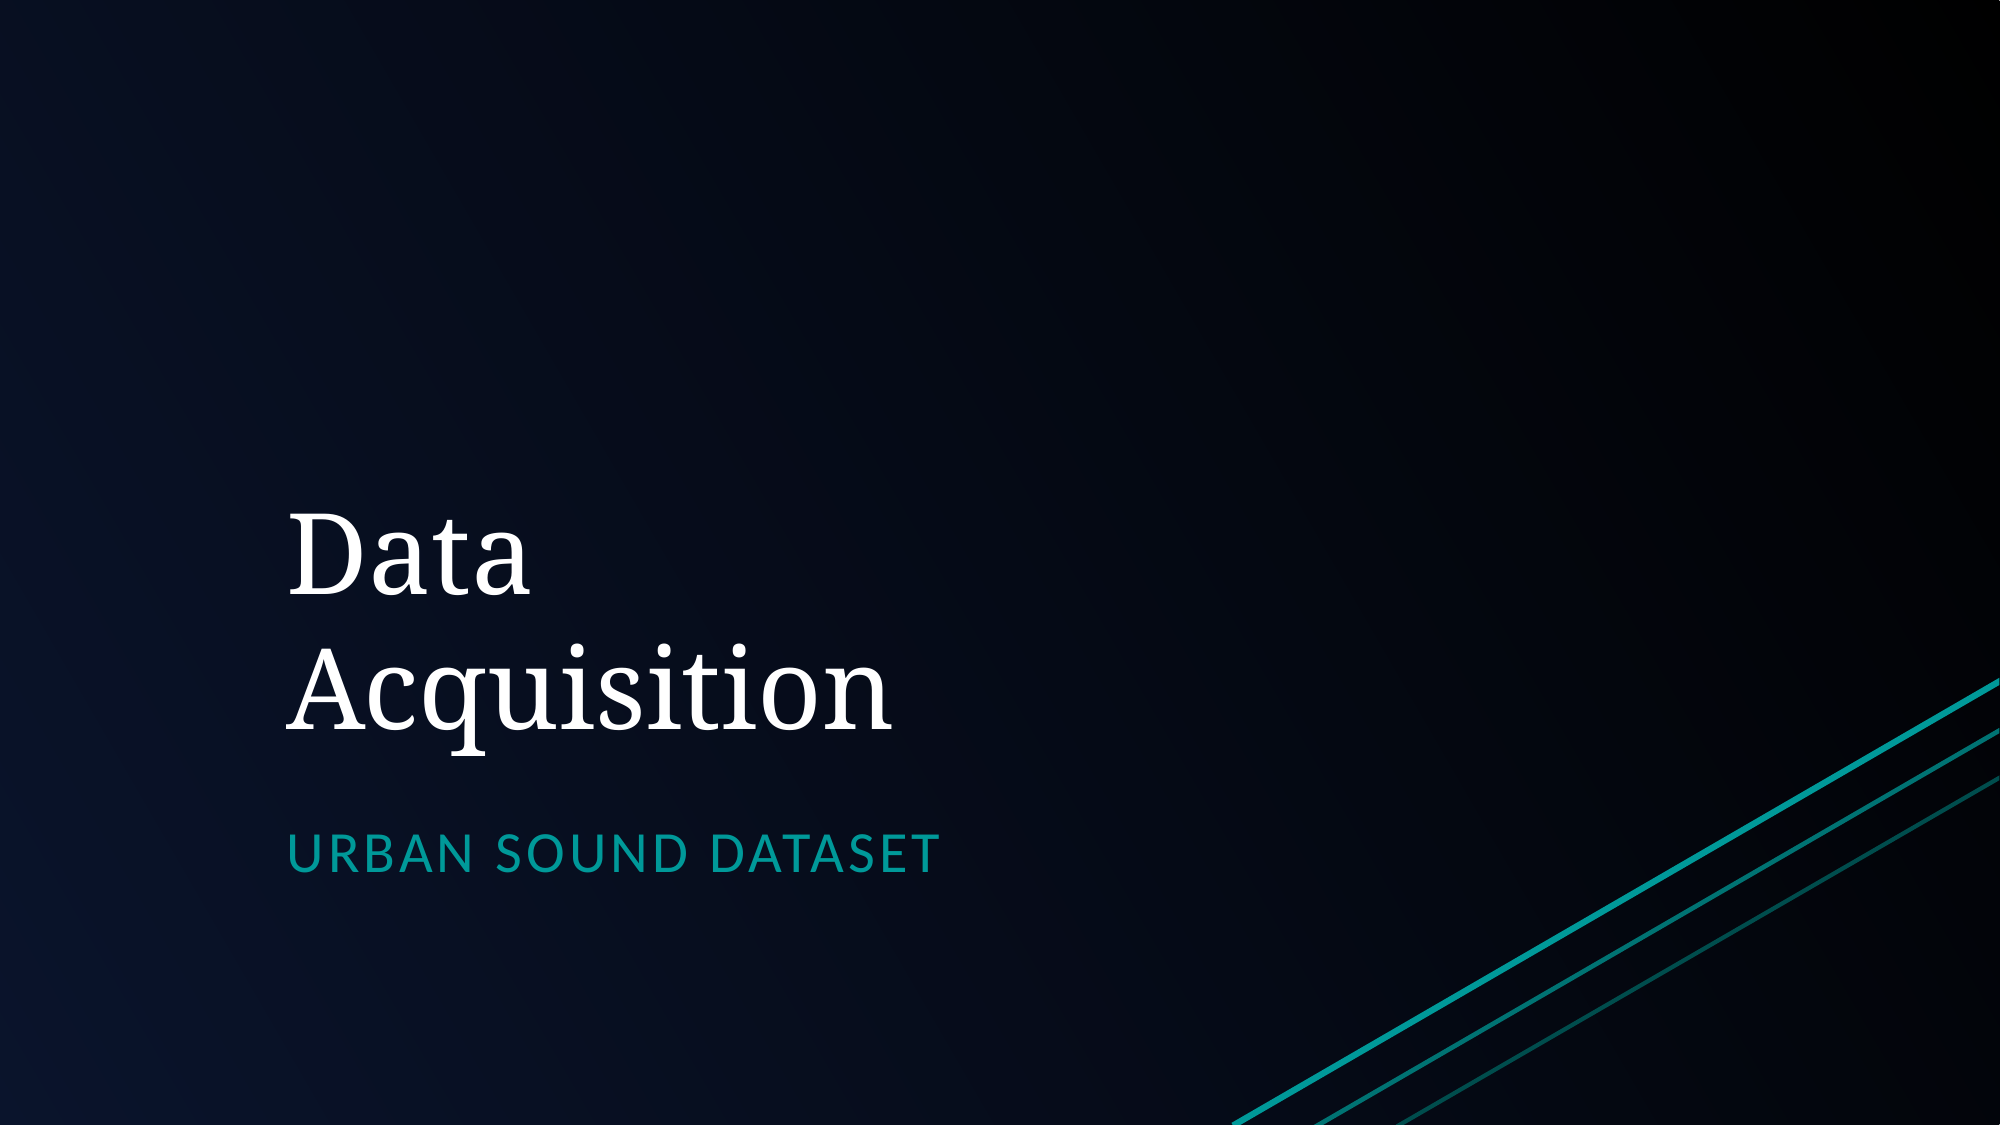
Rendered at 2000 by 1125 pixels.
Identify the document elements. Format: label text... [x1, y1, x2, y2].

list URBAN SOUND DATASET [282, 838, 1443, 941]
title Data Acquisition [266, 448, 1733, 903]
